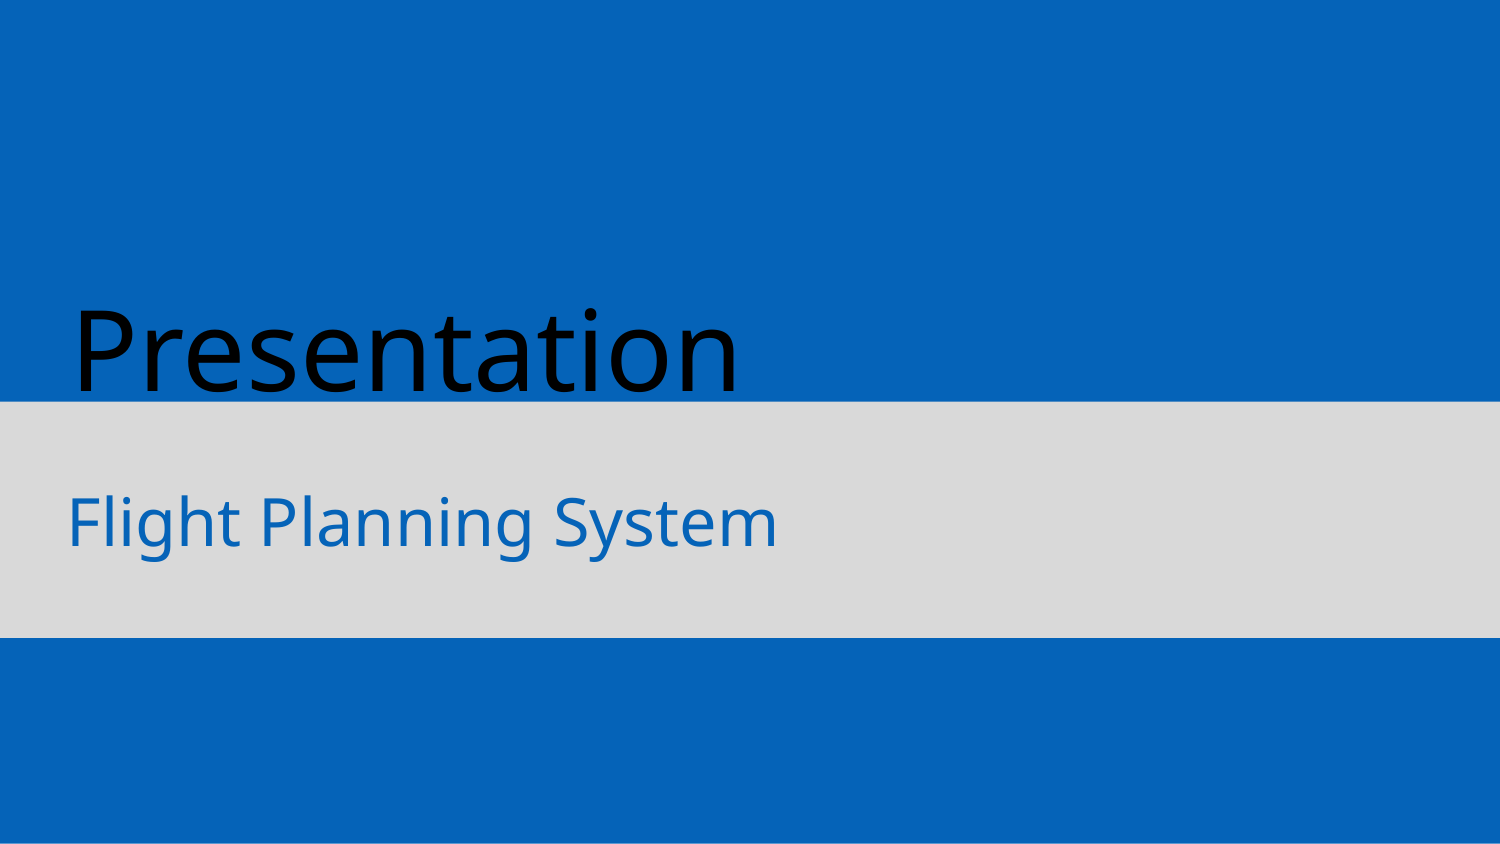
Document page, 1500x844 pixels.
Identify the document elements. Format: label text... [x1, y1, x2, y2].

text_box [0, 0, 1500, 401]
text_box [0, 638, 1500, 844]
text_box Flight Planning System [0, 401, 1500, 638]
text_box Presentation [55, 271, 759, 401]
